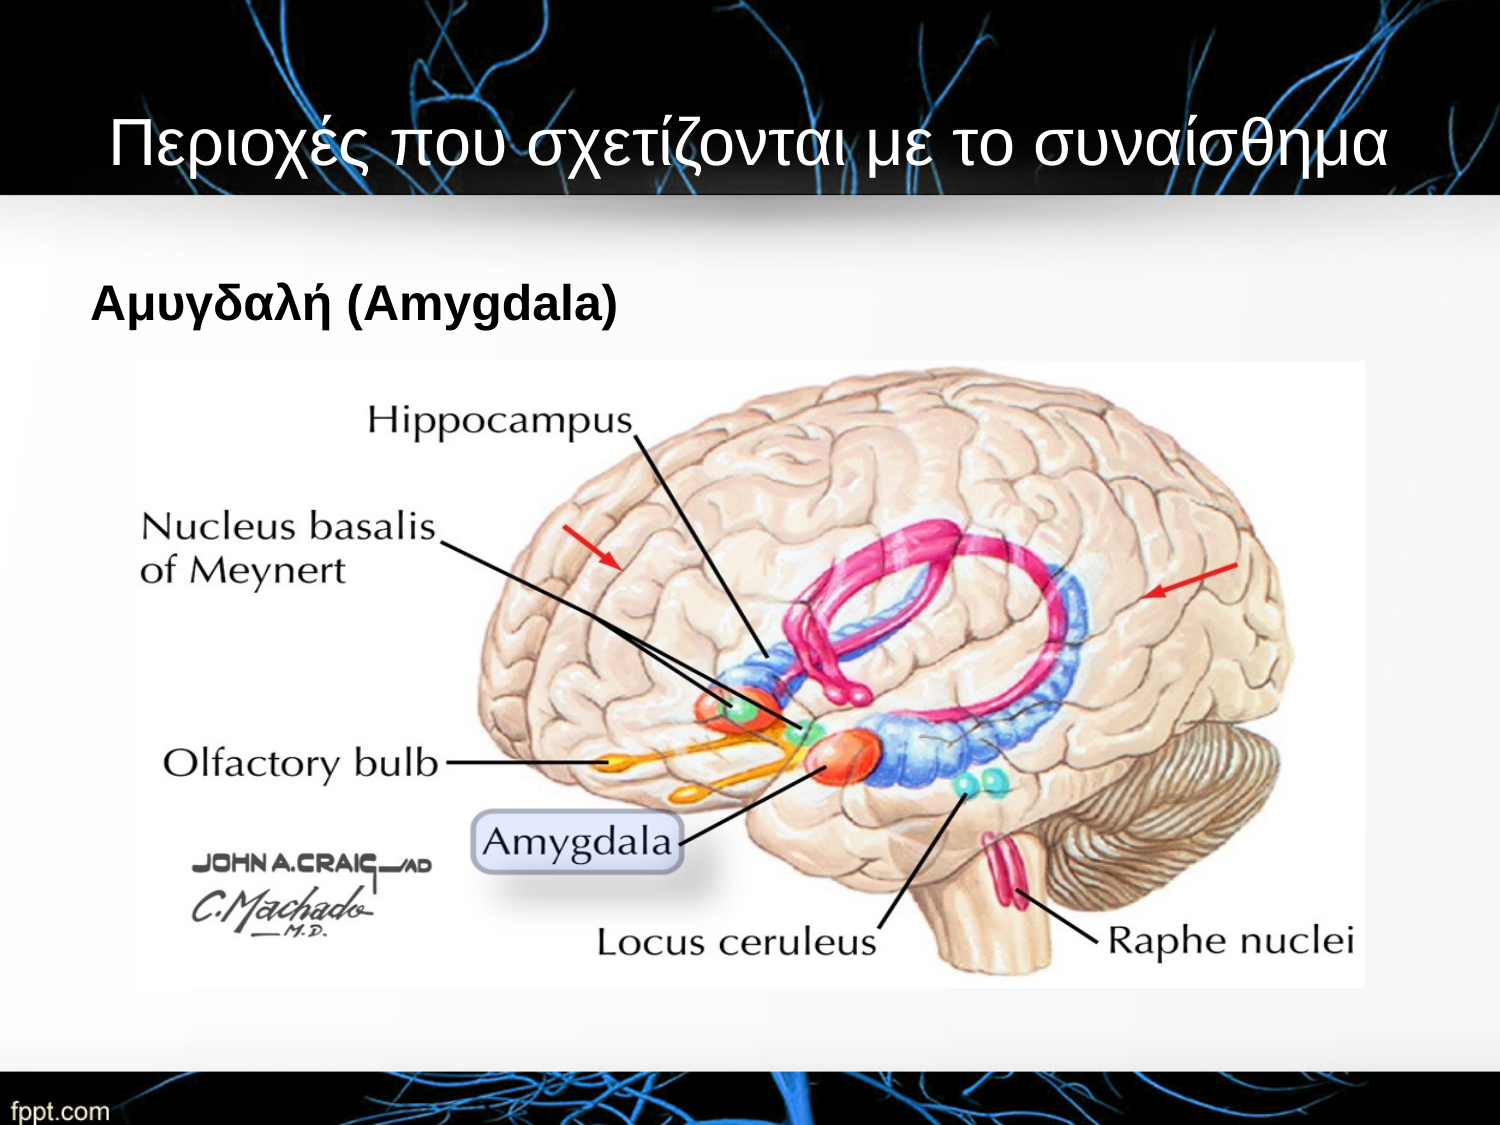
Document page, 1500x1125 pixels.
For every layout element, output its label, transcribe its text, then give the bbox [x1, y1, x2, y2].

title Περιοχές που σχετίζονται με το συναίσθημα [75, 45, 1425, 233]
picture [0, 0, 1500, 1125]
list Αμυγδαλή (Amygdala) [75, 262, 1425, 1005]
